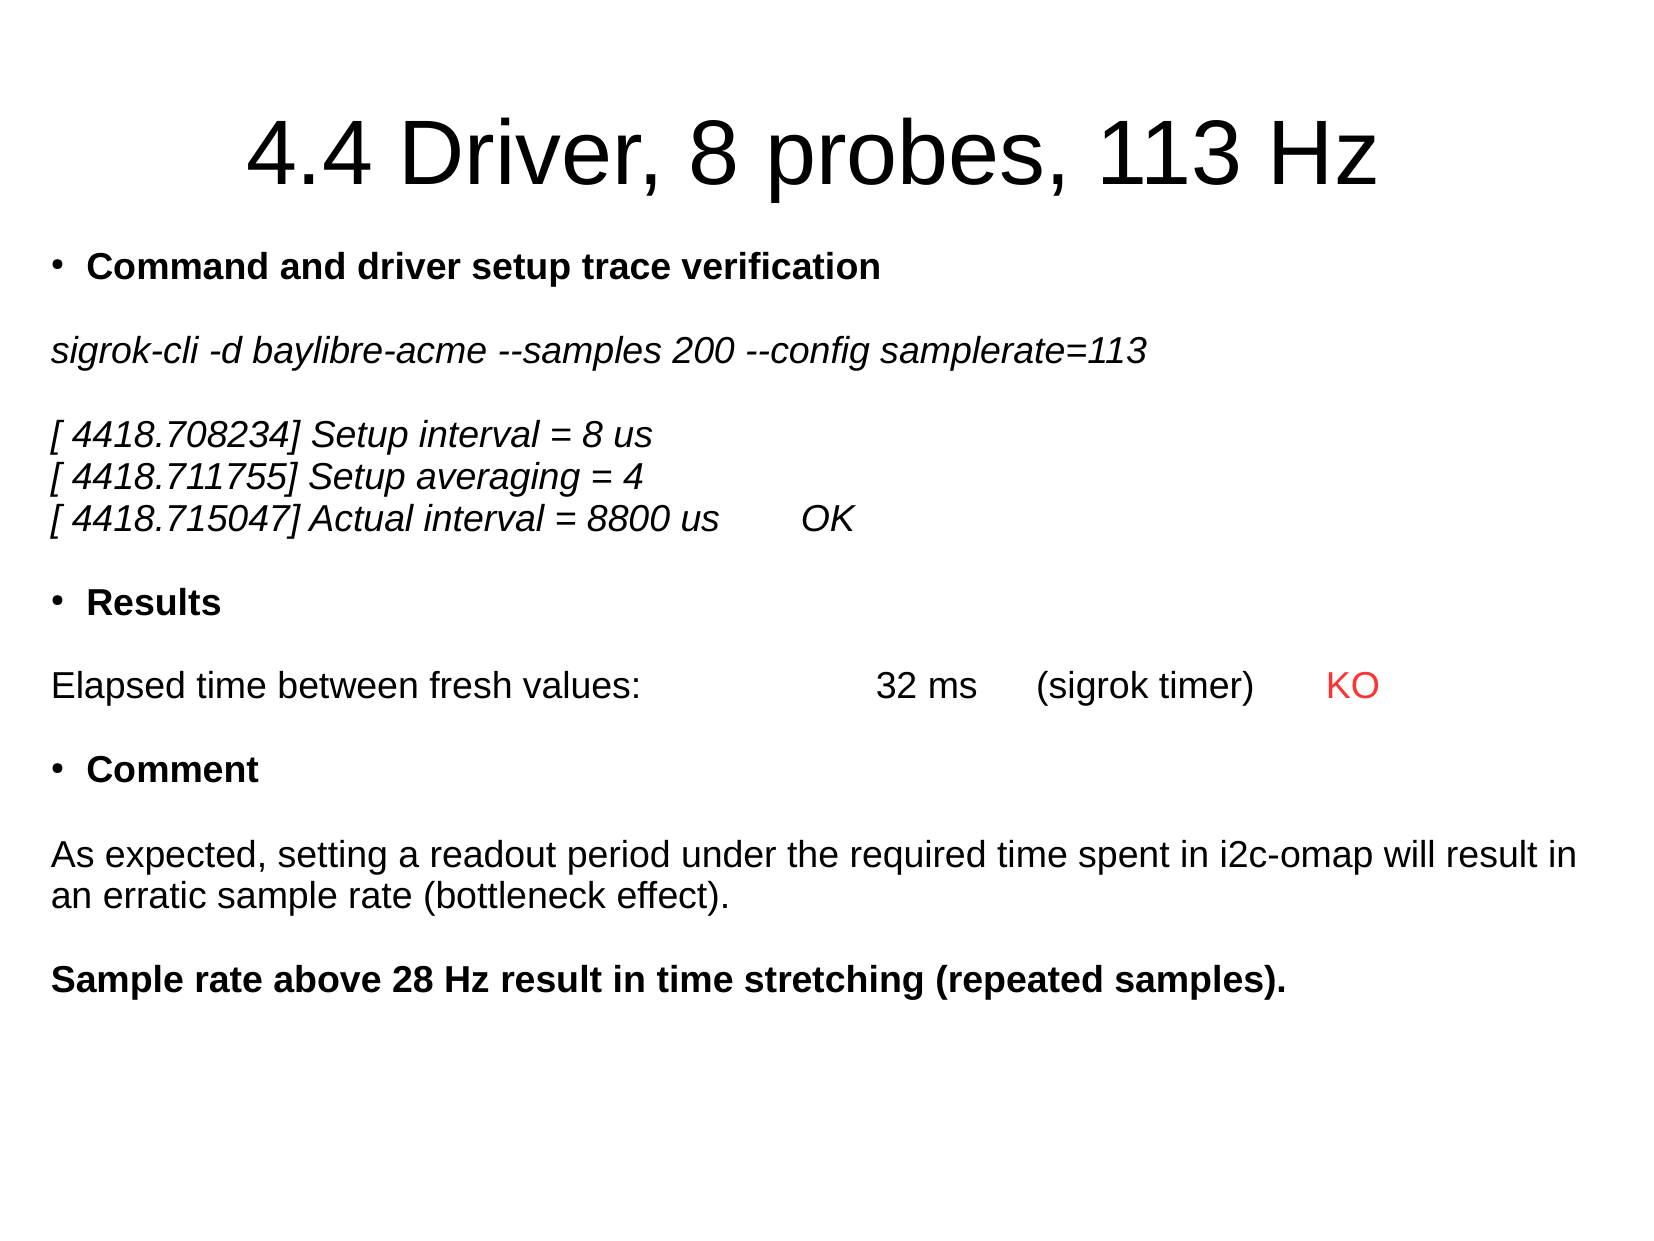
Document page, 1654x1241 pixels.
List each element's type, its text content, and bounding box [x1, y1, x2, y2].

text_box Command and driver setup trace verification sigrok-cli -d baylibre-acme --samples 200 --config samplerate=113 [ 4418.708234] Setup interval = 8 us [ 4418.711755] Setup averaging = 4 [ 4418.715047] Actual interval = 8800 us OK Results Elapsed time between fresh values: 32 ms (sigrok timer) KO Comment As expected, setting a readout period under the required time spent in i2c-omap will result in an erratic sample rate (bottleneck effect). Sample rate above 28 Hz result in time stretching (repeated samples). [36, 237, 1623, 1066]
title 4.4 Driver, 8 probes, 113 Hz [82, 49, 1571, 237]
